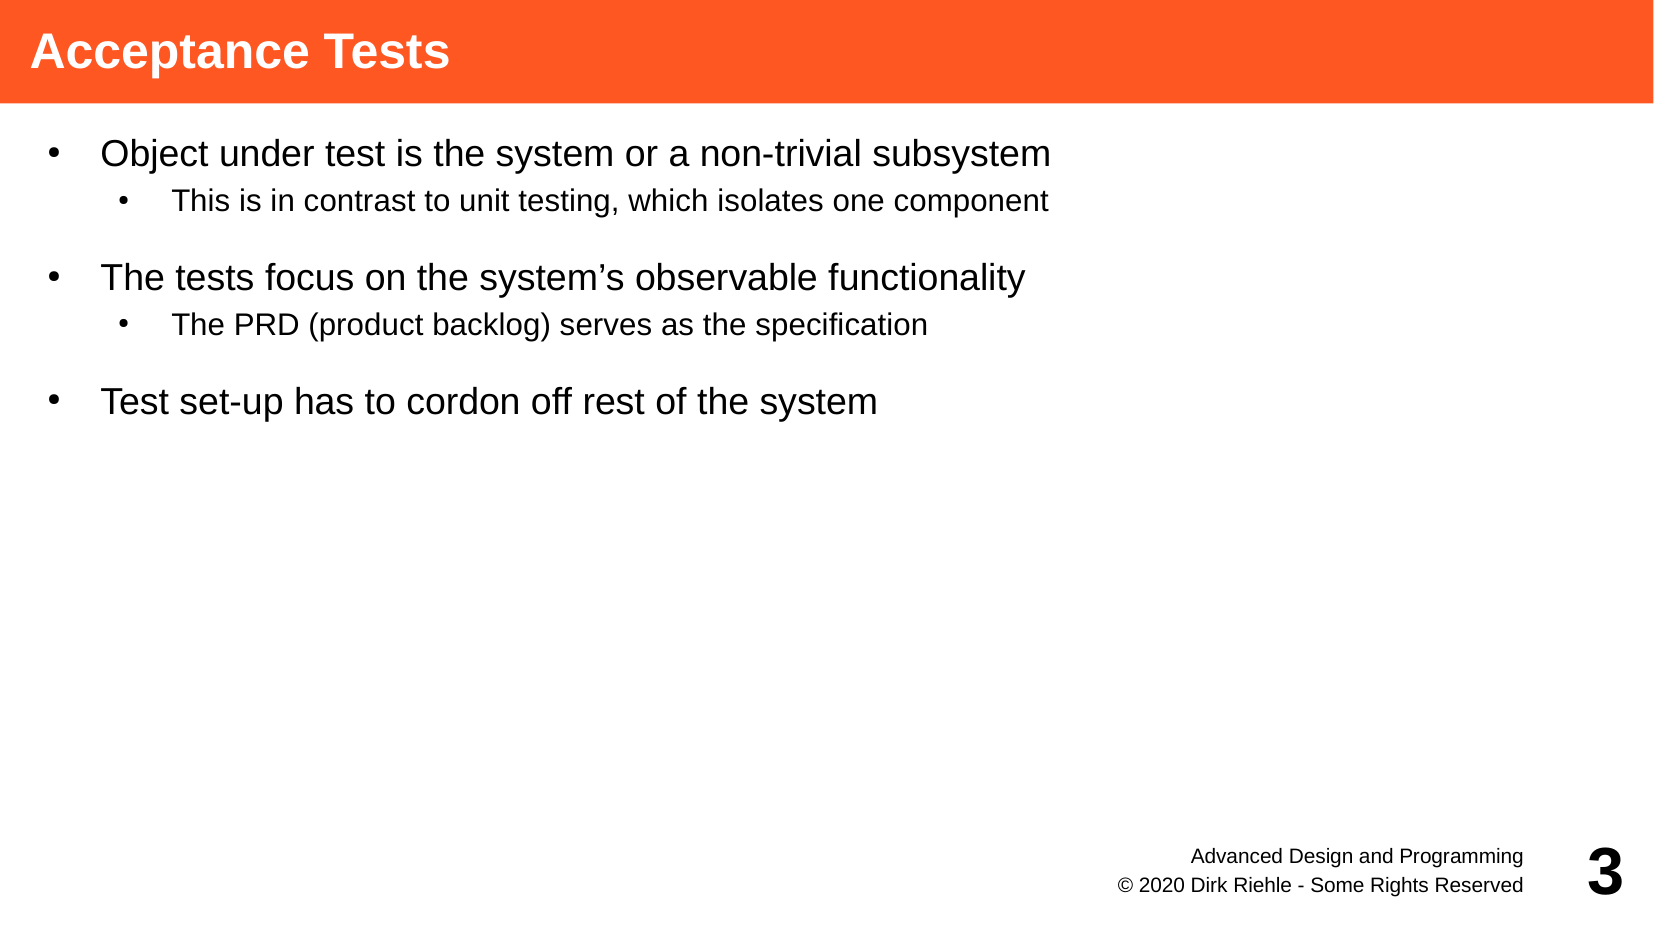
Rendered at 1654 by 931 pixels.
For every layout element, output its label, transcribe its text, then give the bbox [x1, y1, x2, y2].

list Object under test is the system or a non-trivial subsystem This is in contrast to unit testing, which isolates one component The tests focus on the system’s observable functionality The PRD (product backlog) serves as the specification Test set-up has to cordon off rest of the system [29, 132, 1625, 813]
title Acceptance Tests [0, 0, 1654, 104]
